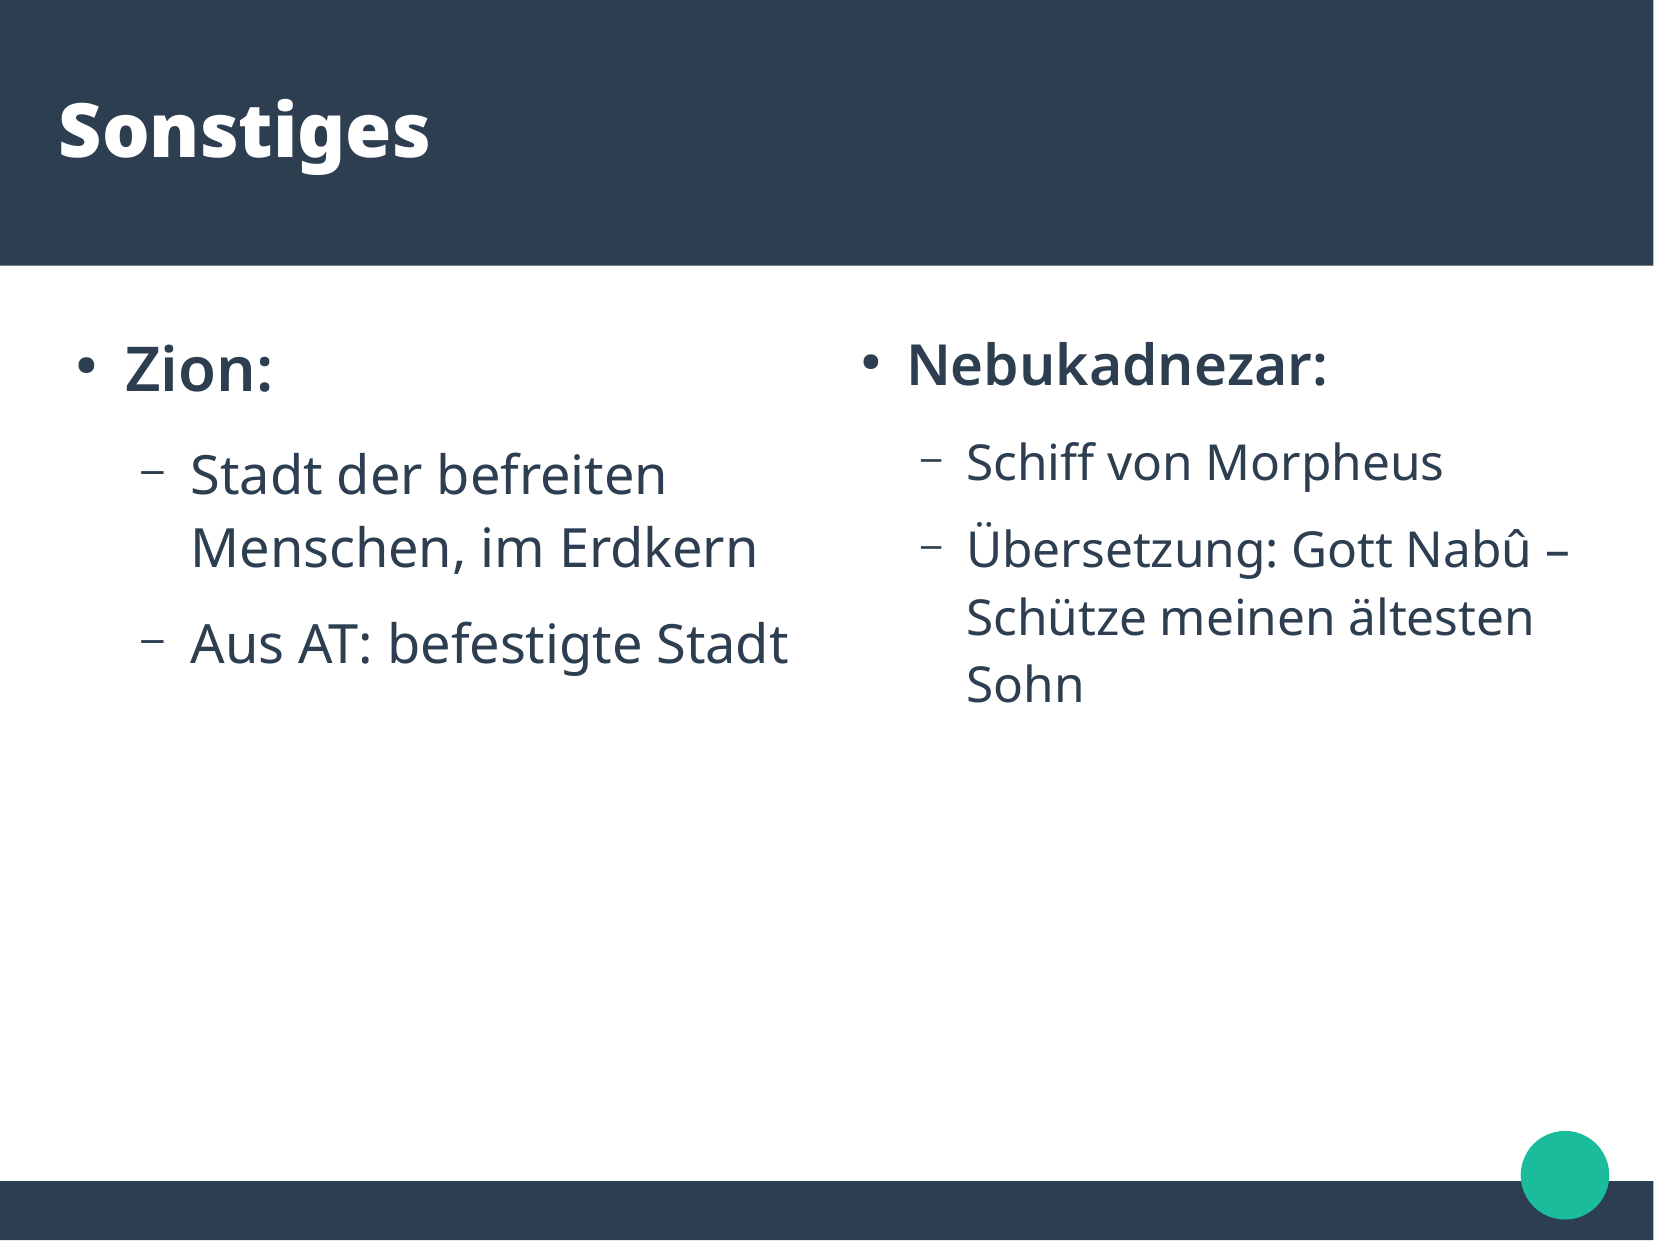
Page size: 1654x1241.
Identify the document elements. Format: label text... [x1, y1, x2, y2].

list Zion: Stadt der befreiten Menschen, im Erdkern Aus AT: befestigte Stadt [59, 324, 809, 720]
list Nebukadnezar: Schiff von Morpheus Übersetzung: Gott Nabû – Schütze meinen ältesten Sohn [845, 324, 1596, 720]
title Sonstiges [59, 49, 1595, 207]
